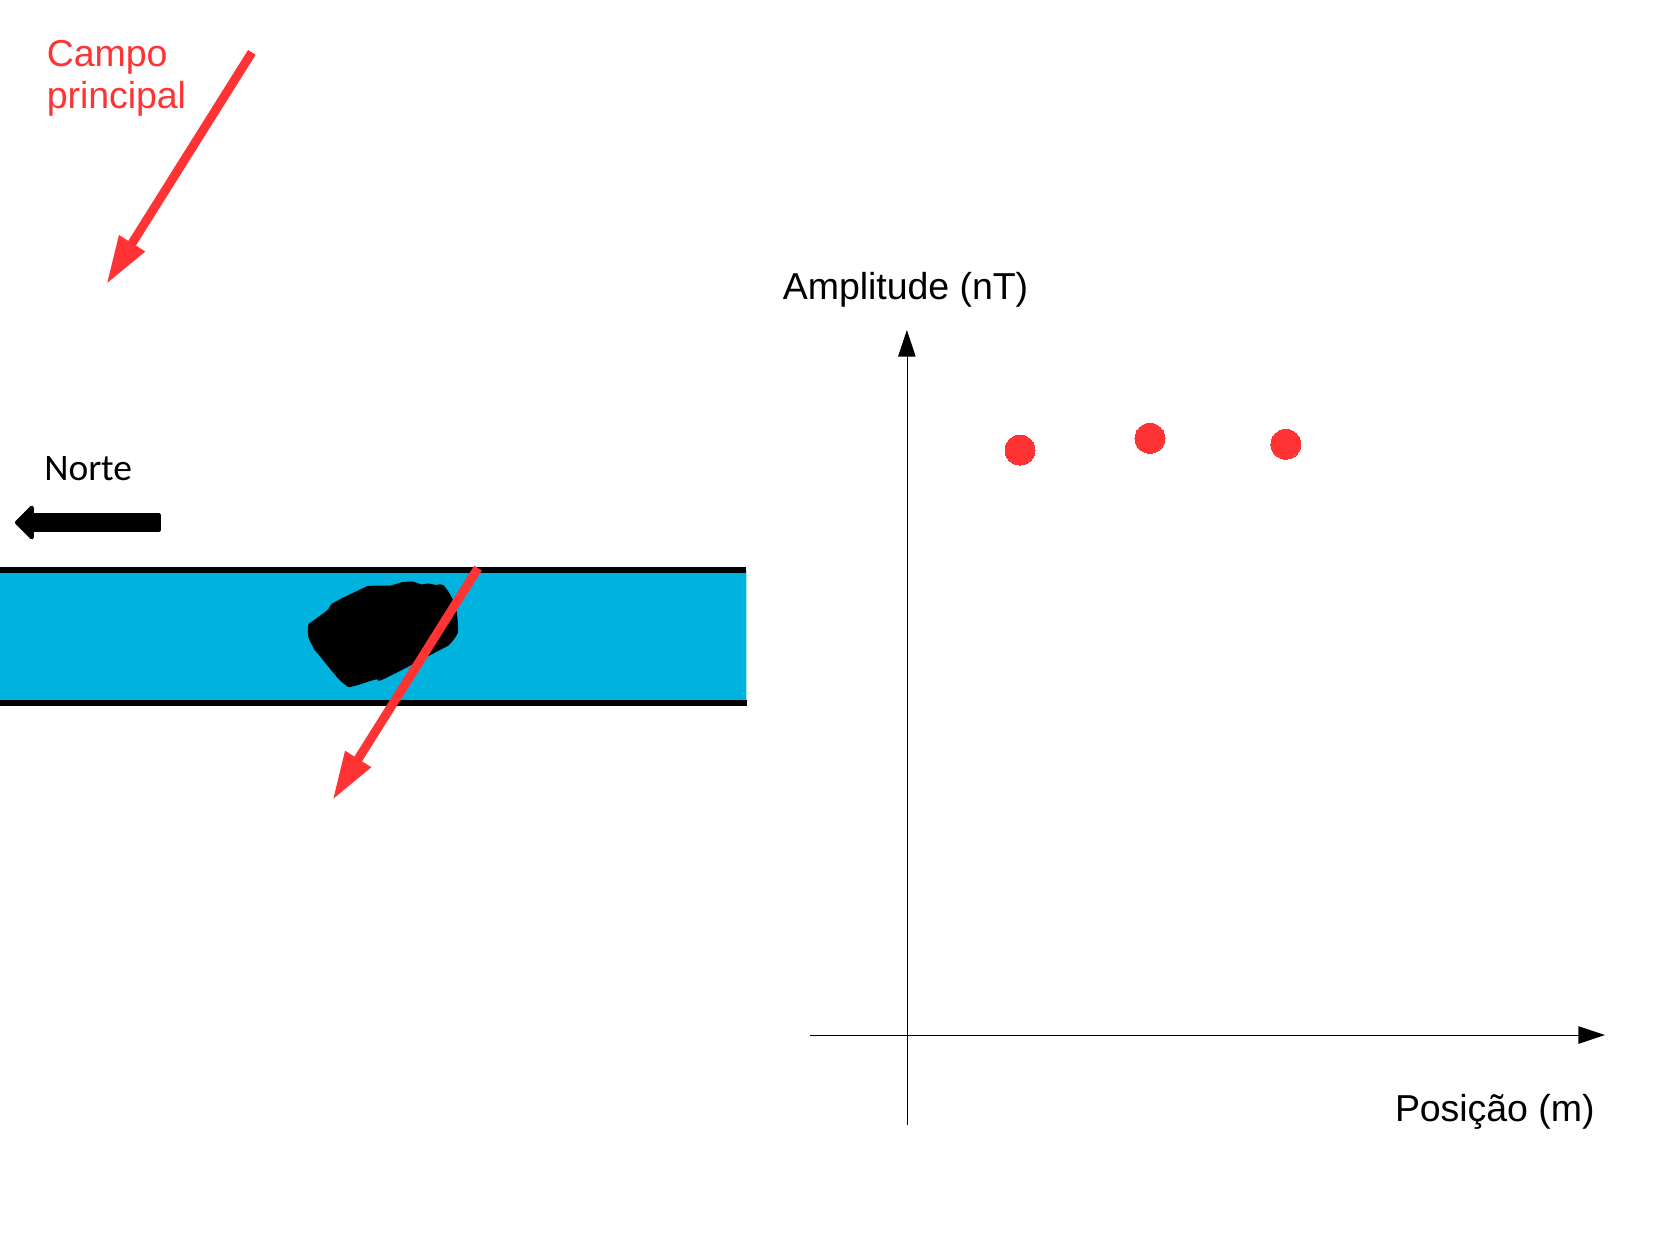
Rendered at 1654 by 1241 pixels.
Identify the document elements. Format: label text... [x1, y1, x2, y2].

text_box Posição (m) [1380, 1080, 1610, 1137]
text_box Norte [17, 435, 160, 496]
text_box [17, 507, 159, 538]
text_box [1005, 435, 1036, 466]
text_box Amplitude (nT) [768, 258, 1044, 316]
text_box [1270, 429, 1301, 460]
text_box [1134, 423, 1166, 454]
text_box [0, 573, 468, 700]
text_box Campo principal [32, 25, 257, 124]
text_box [402, 570, 747, 700]
